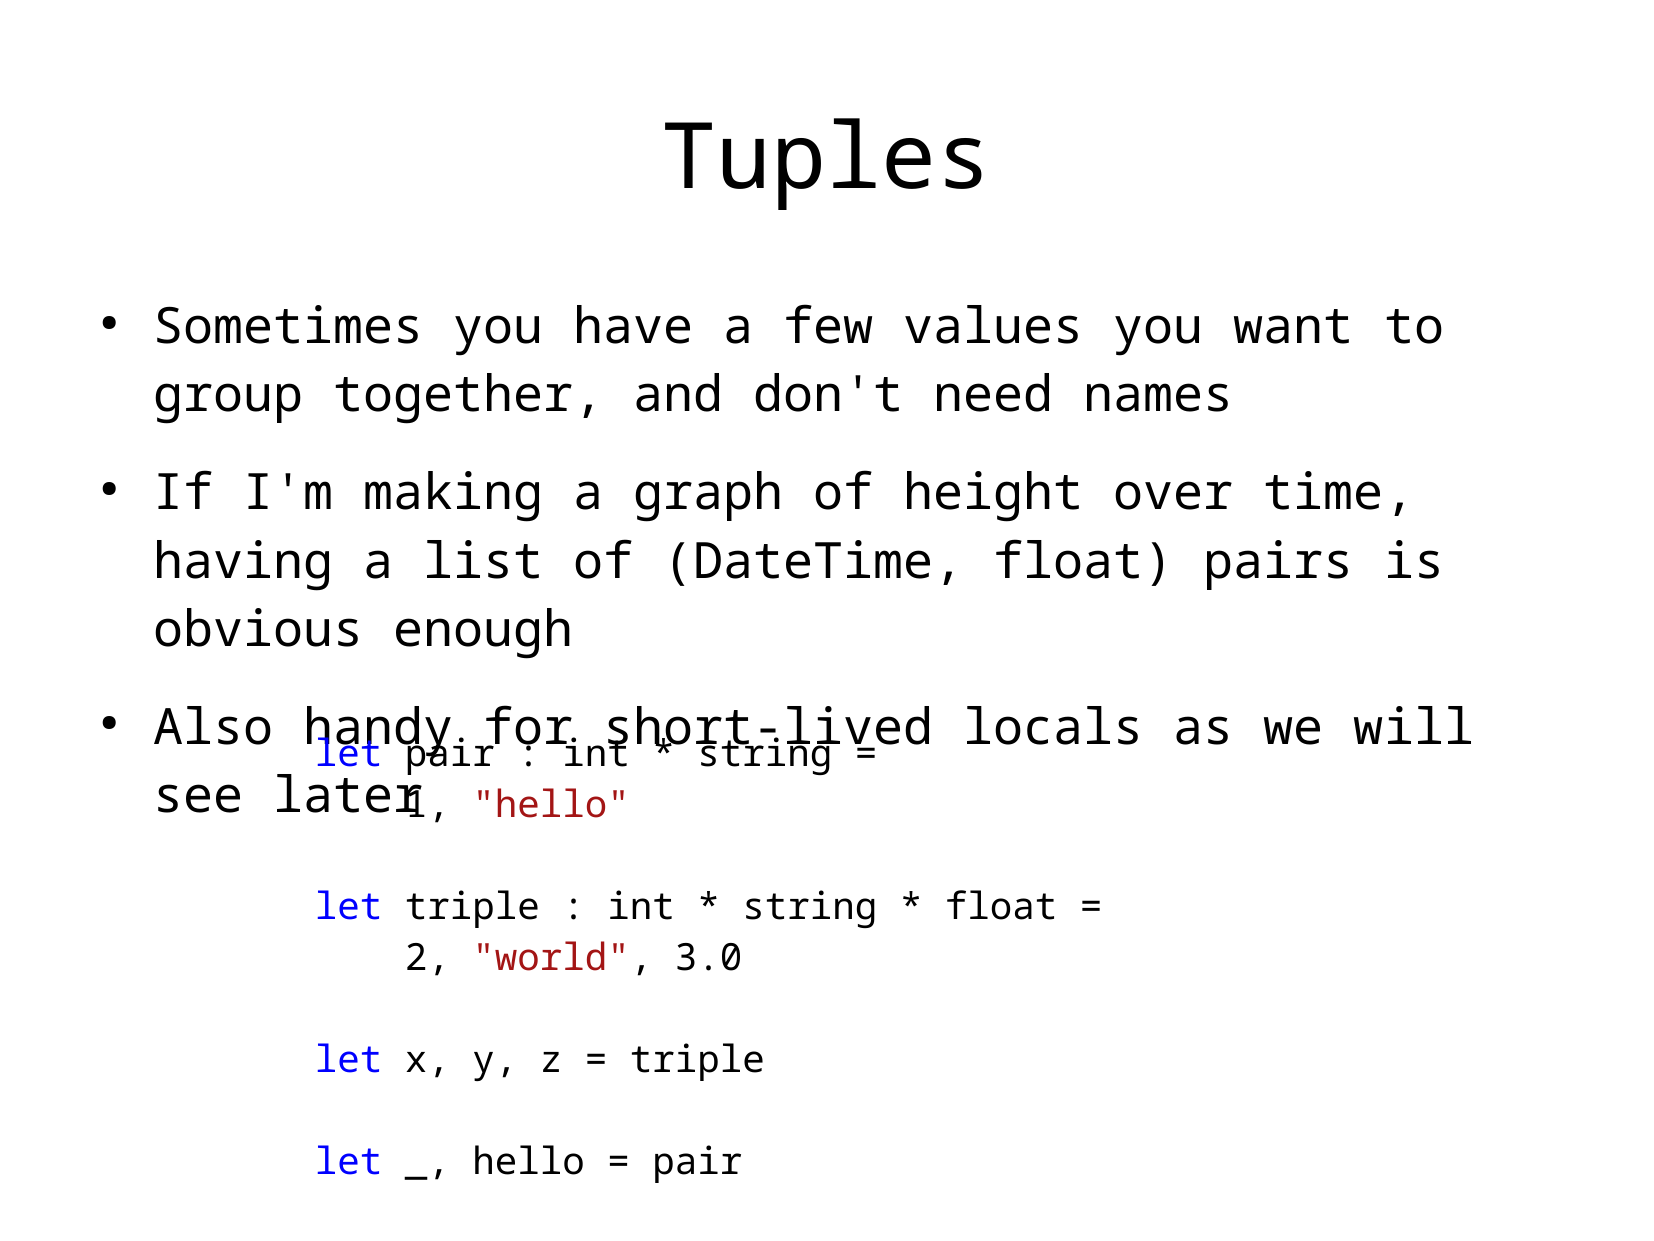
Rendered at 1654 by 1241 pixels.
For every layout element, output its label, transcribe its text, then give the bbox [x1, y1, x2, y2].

title Tuples [82, 49, 1571, 257]
list Sometimes you have a few values you want to group together, and don't need names If I'm making a graph of height over time, having a list of (DateTime, float) pairs is obvious enough Also handy for short-lived locals as we will see later [82, 290, 1571, 1010]
text_box let pair : int * string = 1, "hello" let triple : int * string * float = 2, "world", 3.0 let x, y, z = triple let _, hello = pair [300, 719, 1336, 1241]
